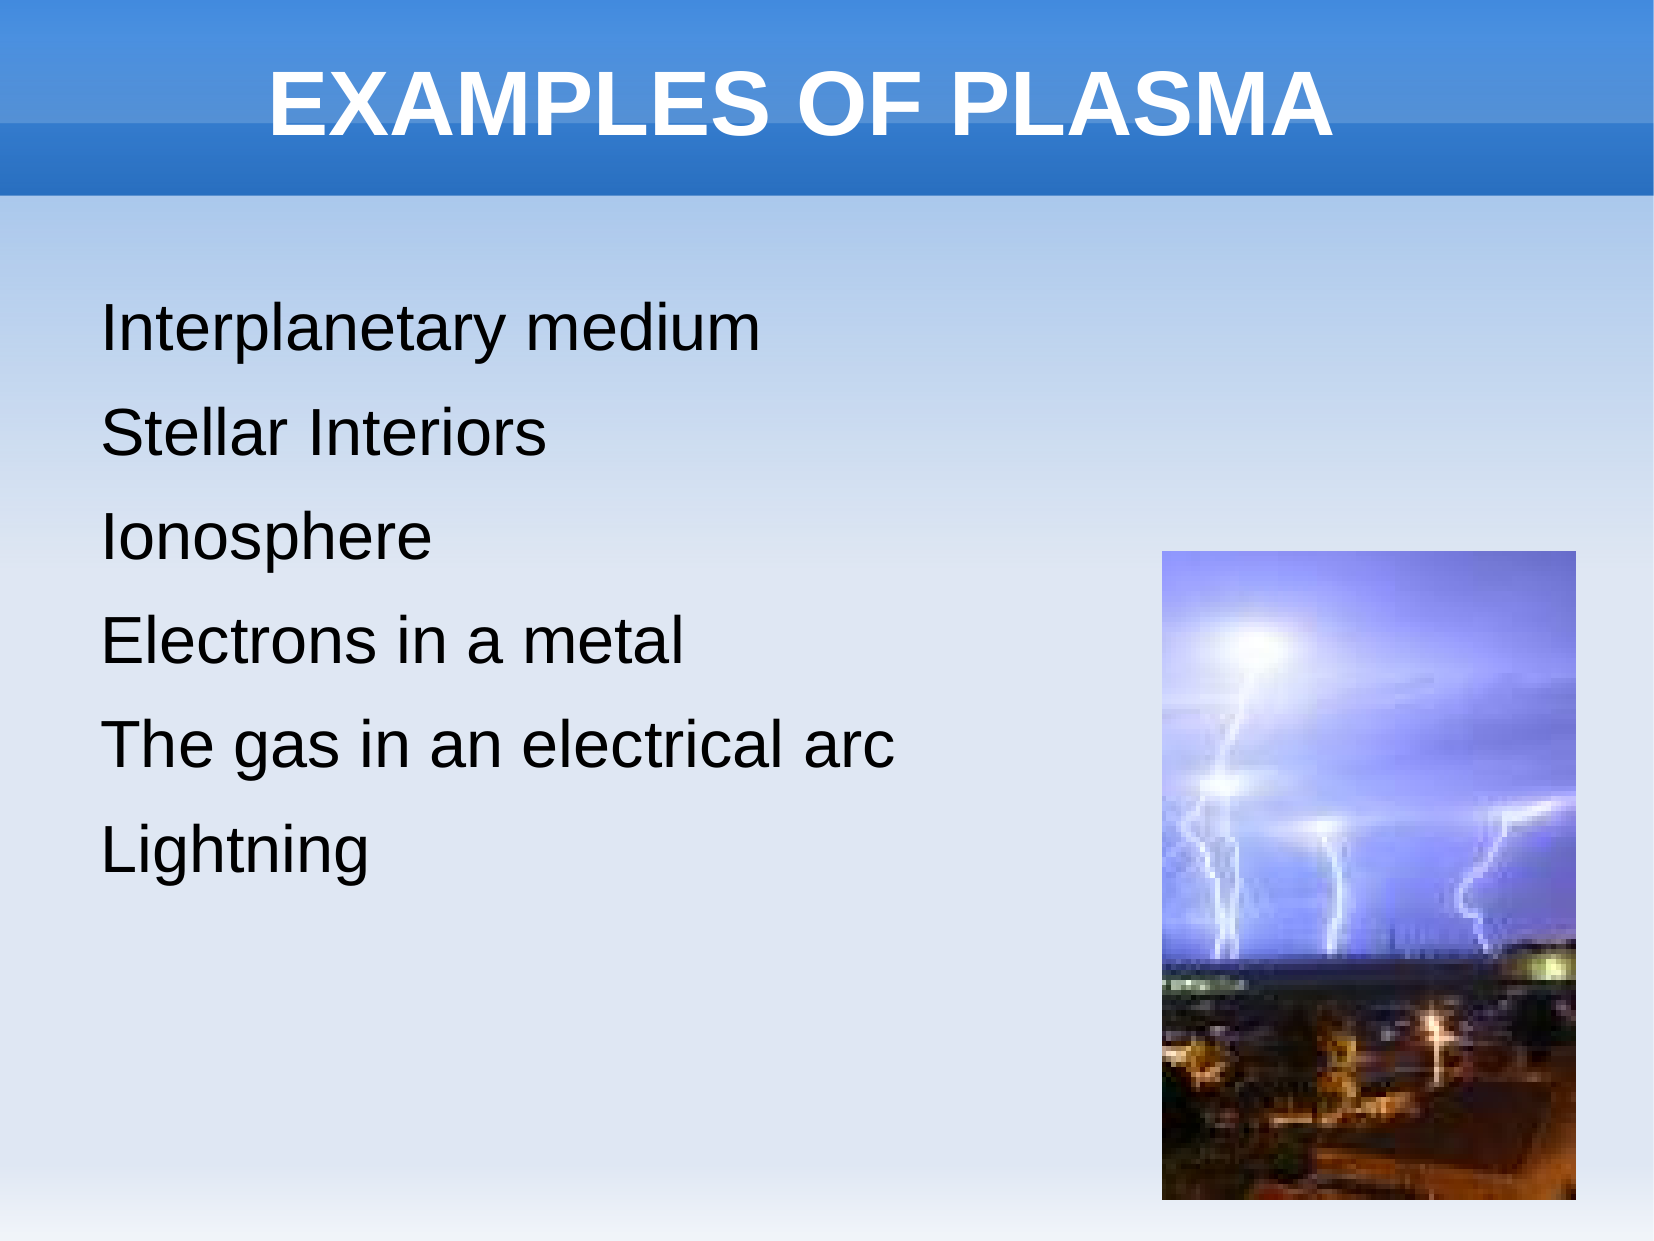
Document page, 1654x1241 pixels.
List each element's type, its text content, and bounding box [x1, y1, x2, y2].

picture [0, 0, 1654, 1241]
list Interplanetary medium Stellar Interiors Ionosphere Electrons in a metal The gas in an electrical arc Lightning [82, 290, 1571, 1094]
title EXAMPLES OF PLASMA [76, 7, 1565, 200]
